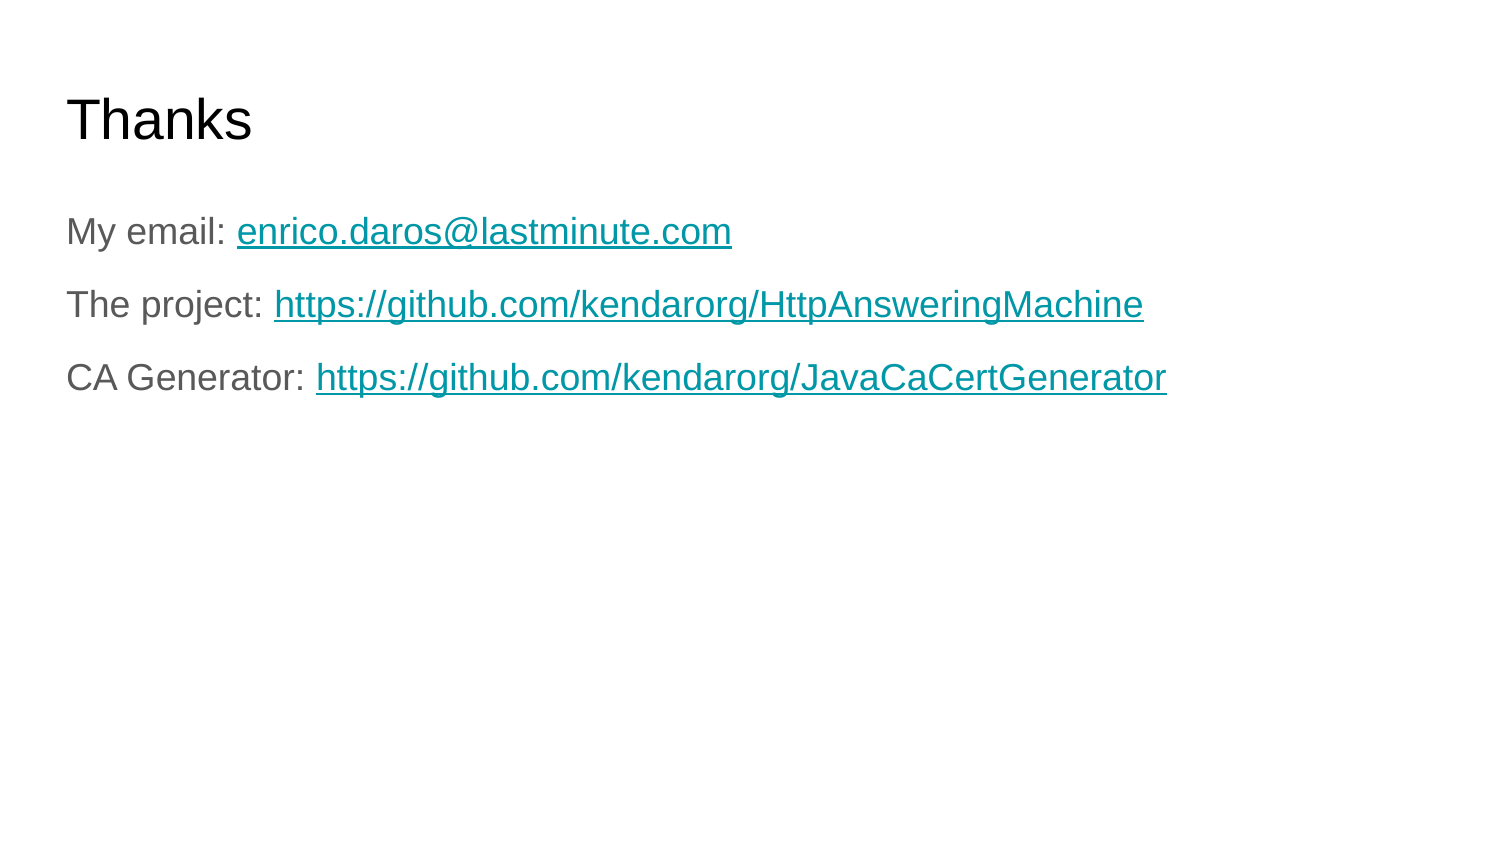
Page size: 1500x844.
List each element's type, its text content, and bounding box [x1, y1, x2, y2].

list My email: enrico.daros@lastminute.com The project: https://github.com/kendarorg/HttpAnsweringMachine CA Generator: https://github.com/kendarorg/JavaCaCertGenerator [51, 189, 1449, 750]
title Thanks [51, 72, 1449, 167]
